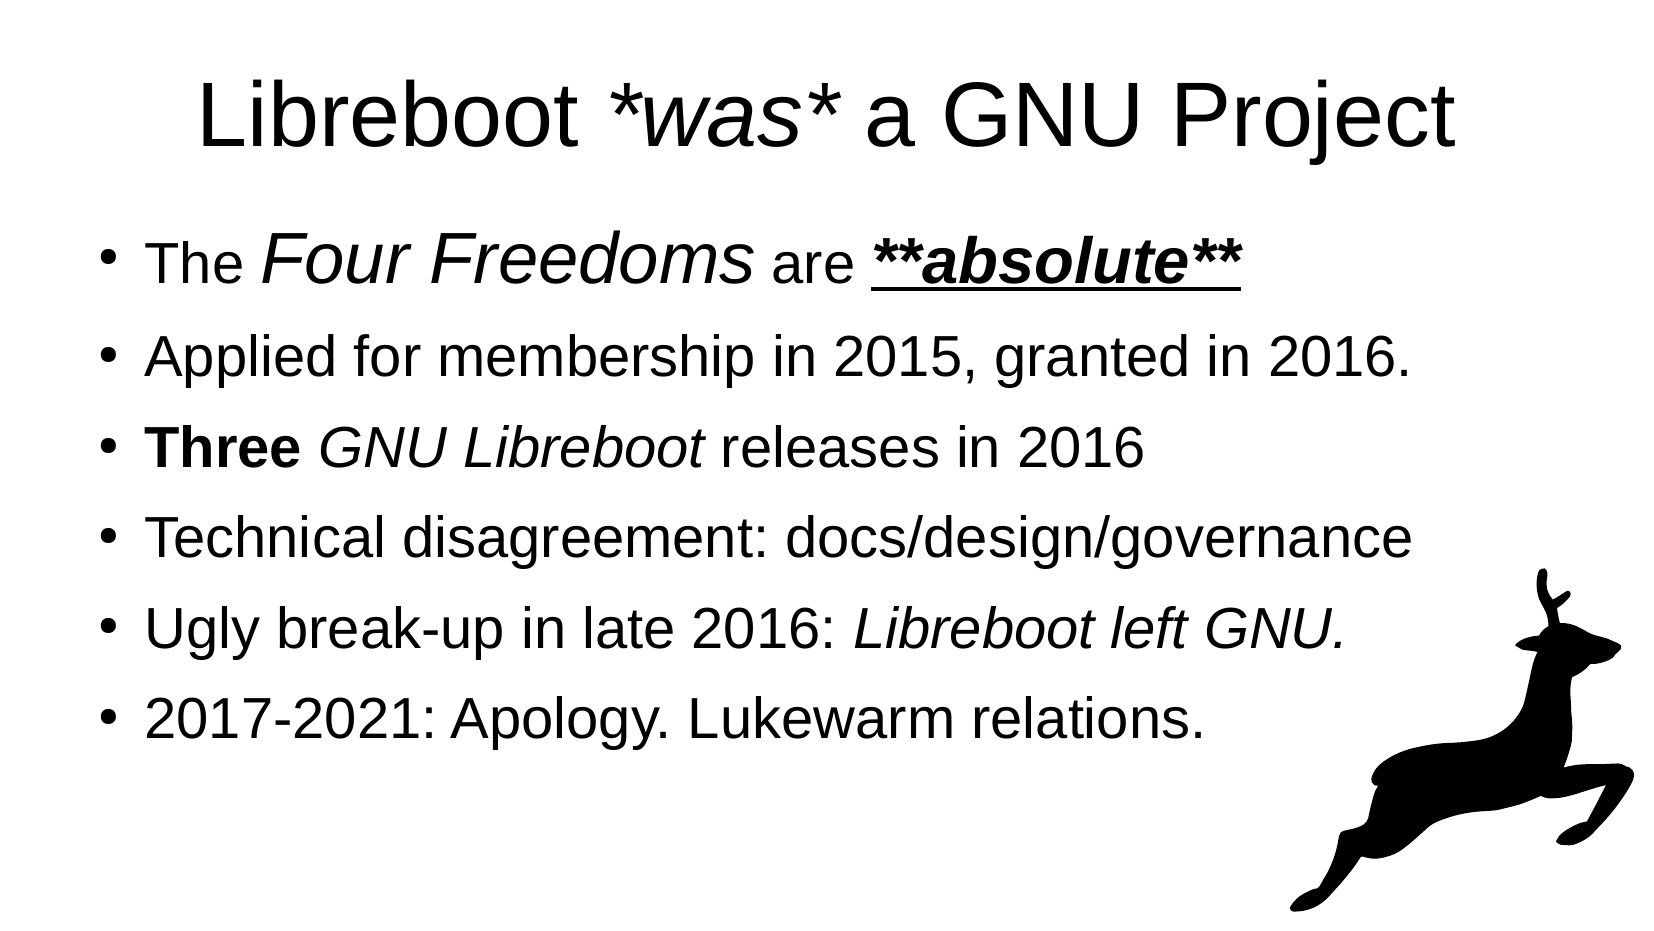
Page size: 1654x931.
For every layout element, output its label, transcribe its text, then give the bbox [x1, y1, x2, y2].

list The Four Freedoms are **absolute** Applied for membership in 2015, granted in 2016. Three GNU Libreboot releases in 2016 Technical disagreement: docs/design/governance Ugly break-up in late 2016: Libreboot left GNU. 2017-2021: Apology. Lukewarm relations. [82, 217, 1571, 758]
picture [1271, 548, 1654, 931]
title Libreboot *was* a GNU Project [82, 37, 1571, 193]
